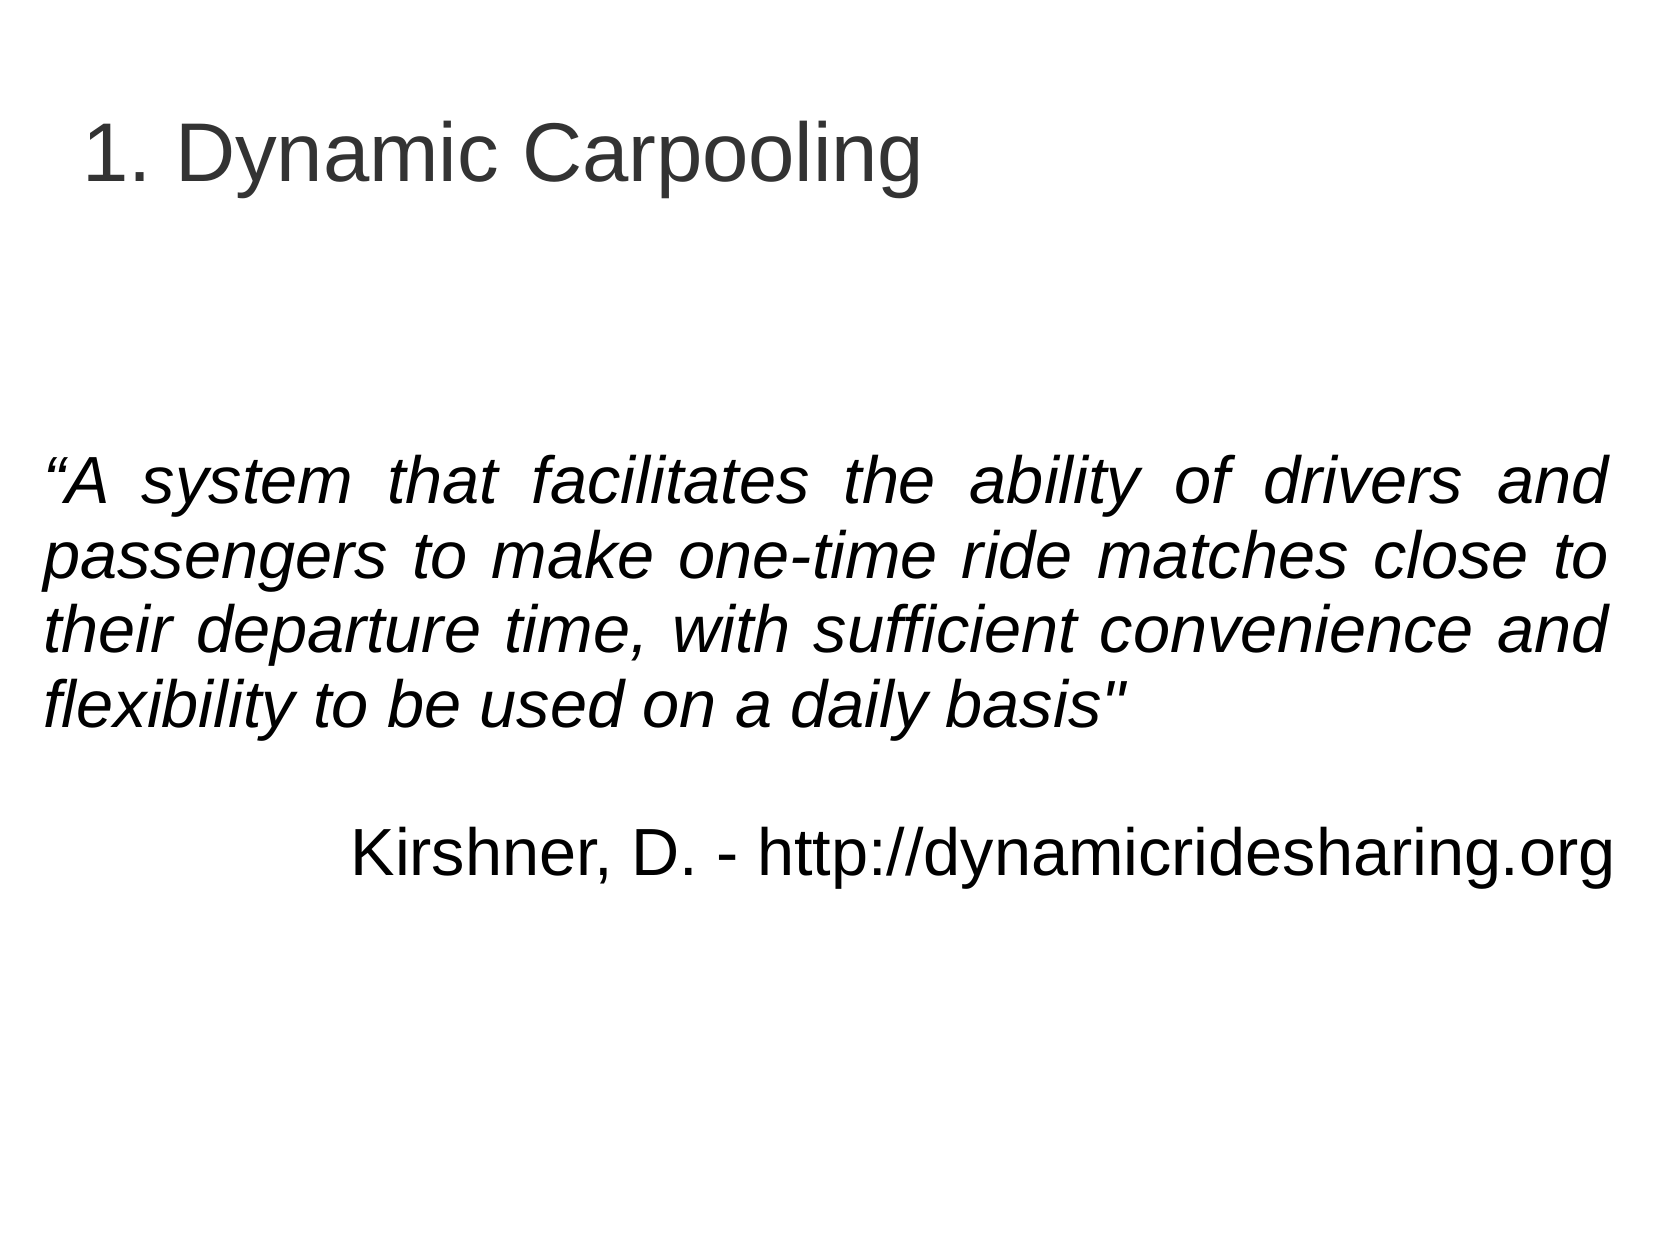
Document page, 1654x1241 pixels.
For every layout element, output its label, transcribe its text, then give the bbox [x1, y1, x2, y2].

text_box Kirshner, D. - http://dynamicridesharing.org [36, 814, 1617, 910]
title 1. Dynamic Carpooling [82, 56, 1571, 250]
text_box “A system that facilitates the ability of drivers and passengers to make one-time ride matches close to their departure time, with sufficient convenience and flexibility to be used on a daily basis" [43, 442, 1611, 765]
